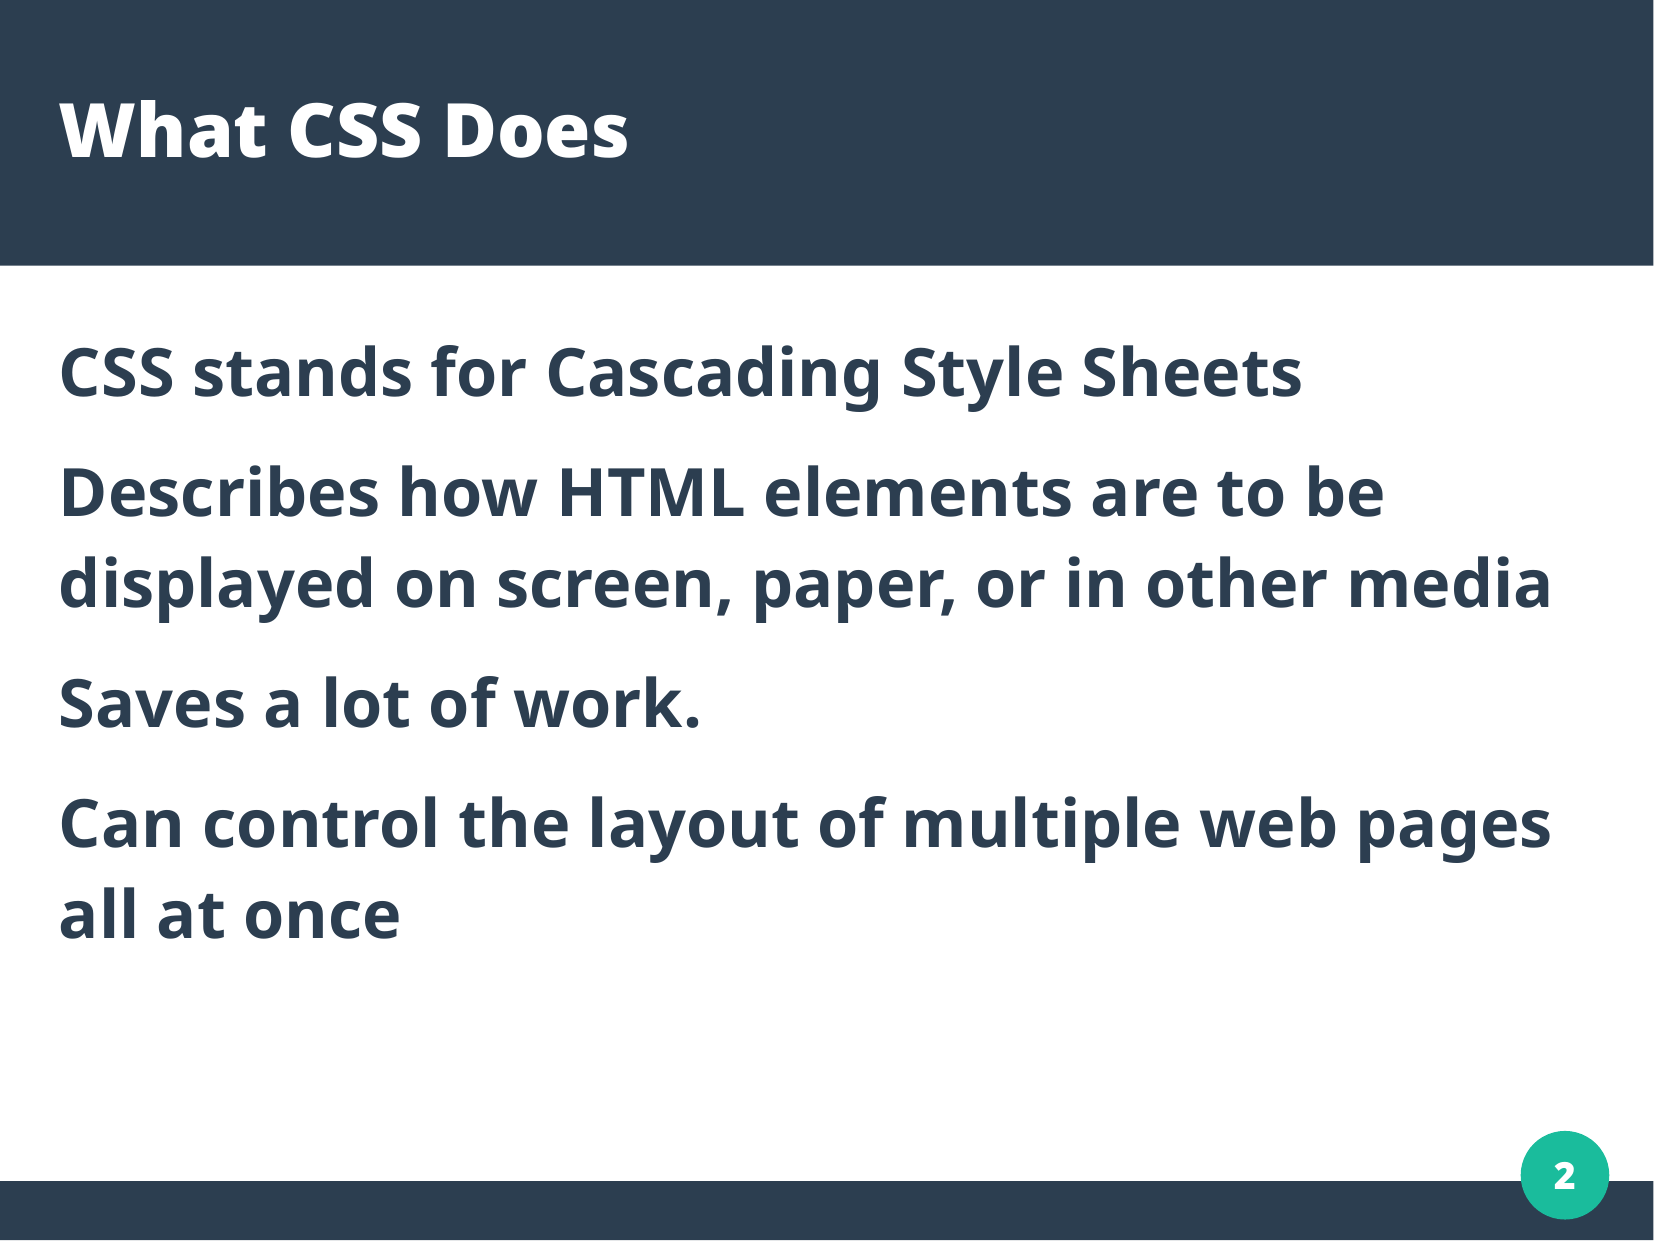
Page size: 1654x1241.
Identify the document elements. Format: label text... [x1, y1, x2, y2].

list CSS stands for Cascading Style Sheets Describes how HTML elements are to be displayed on screen, paper, or in other media Saves a lot of work. Can control the layout of multiple web pages all at once [59, 324, 1595, 1152]
title What CSS Does [59, 49, 1595, 207]
